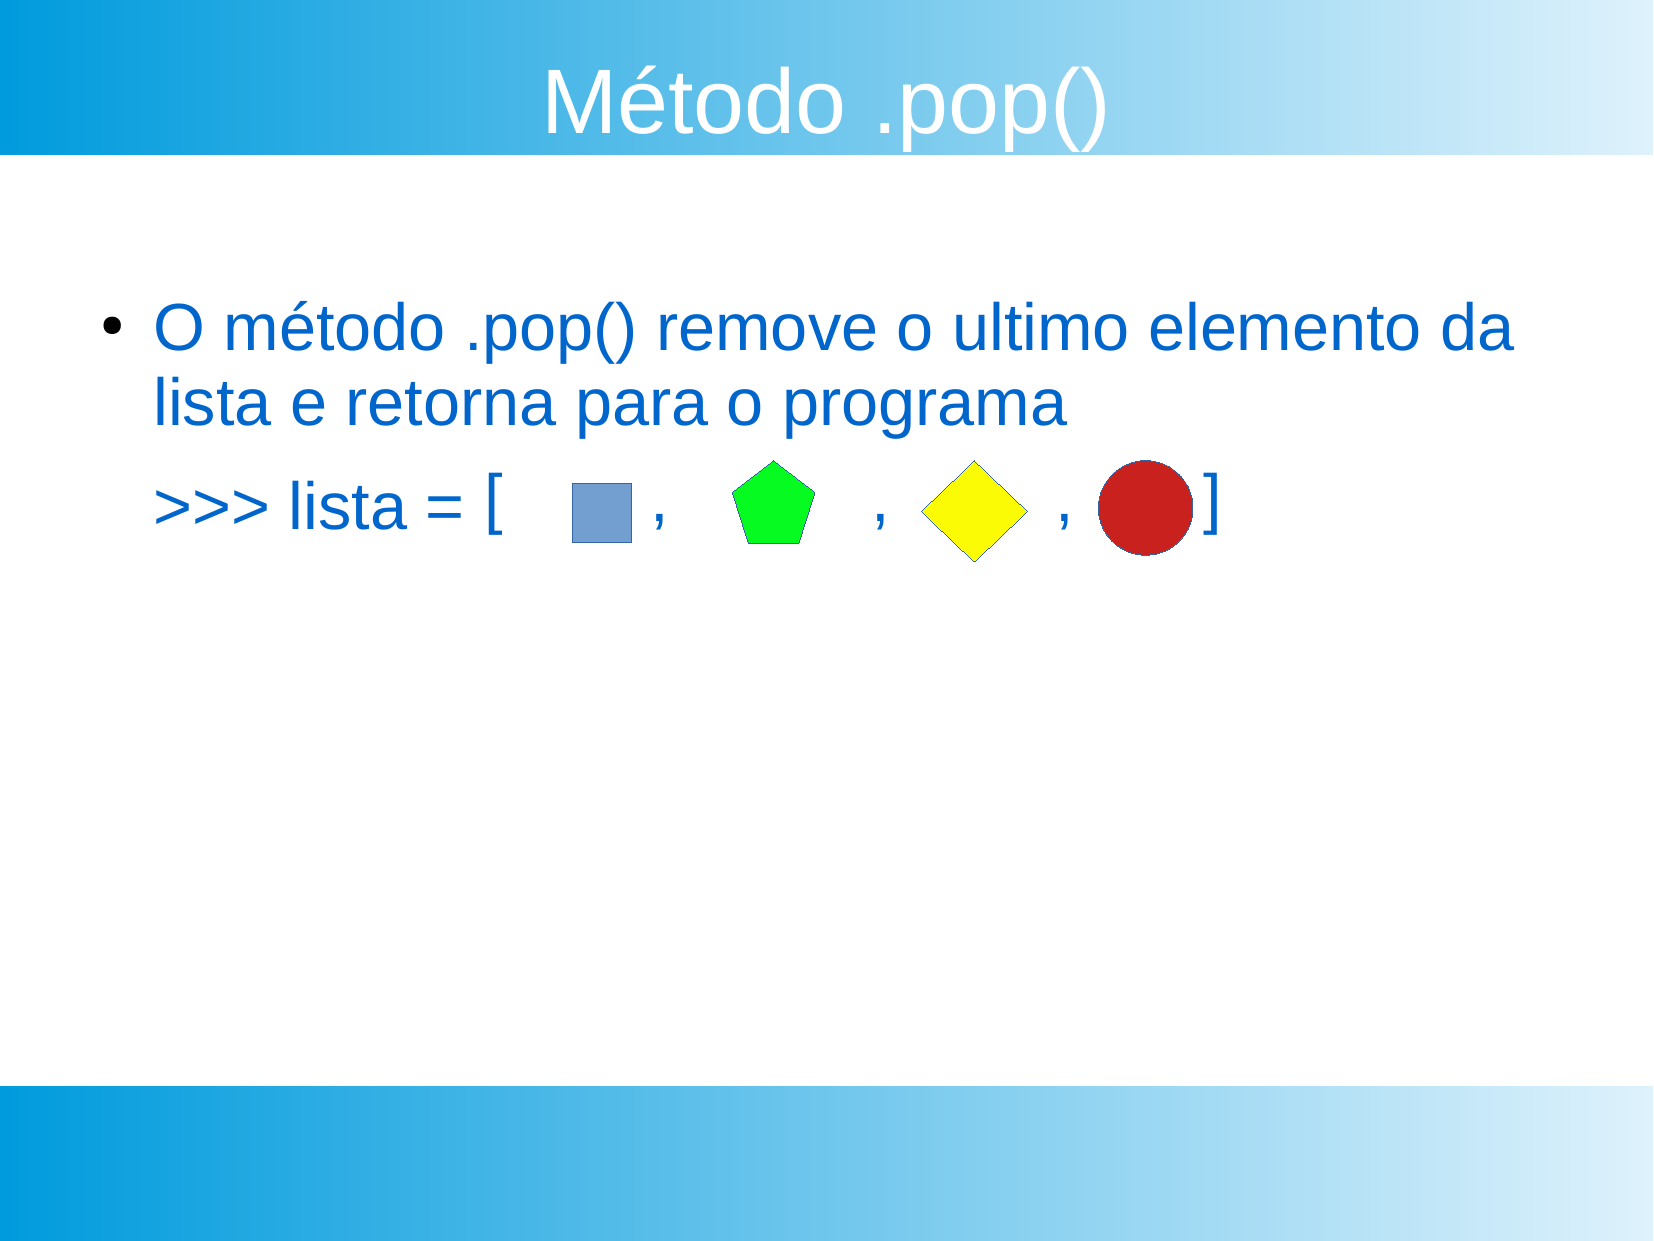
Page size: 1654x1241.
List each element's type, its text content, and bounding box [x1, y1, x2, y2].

list [ , , , ] [413, 460, 1312, 591]
list O método .pop() remove o ultimo elemento da lista e retorna para o programa >>> lista = [82, 290, 1571, 1010]
title Método .pop() [82, 49, 1571, 155]
text_box [1098, 460, 1193, 556]
text_box [732, 460, 815, 544]
text_box [572, 483, 632, 543]
text_box [921, 460, 1028, 562]
